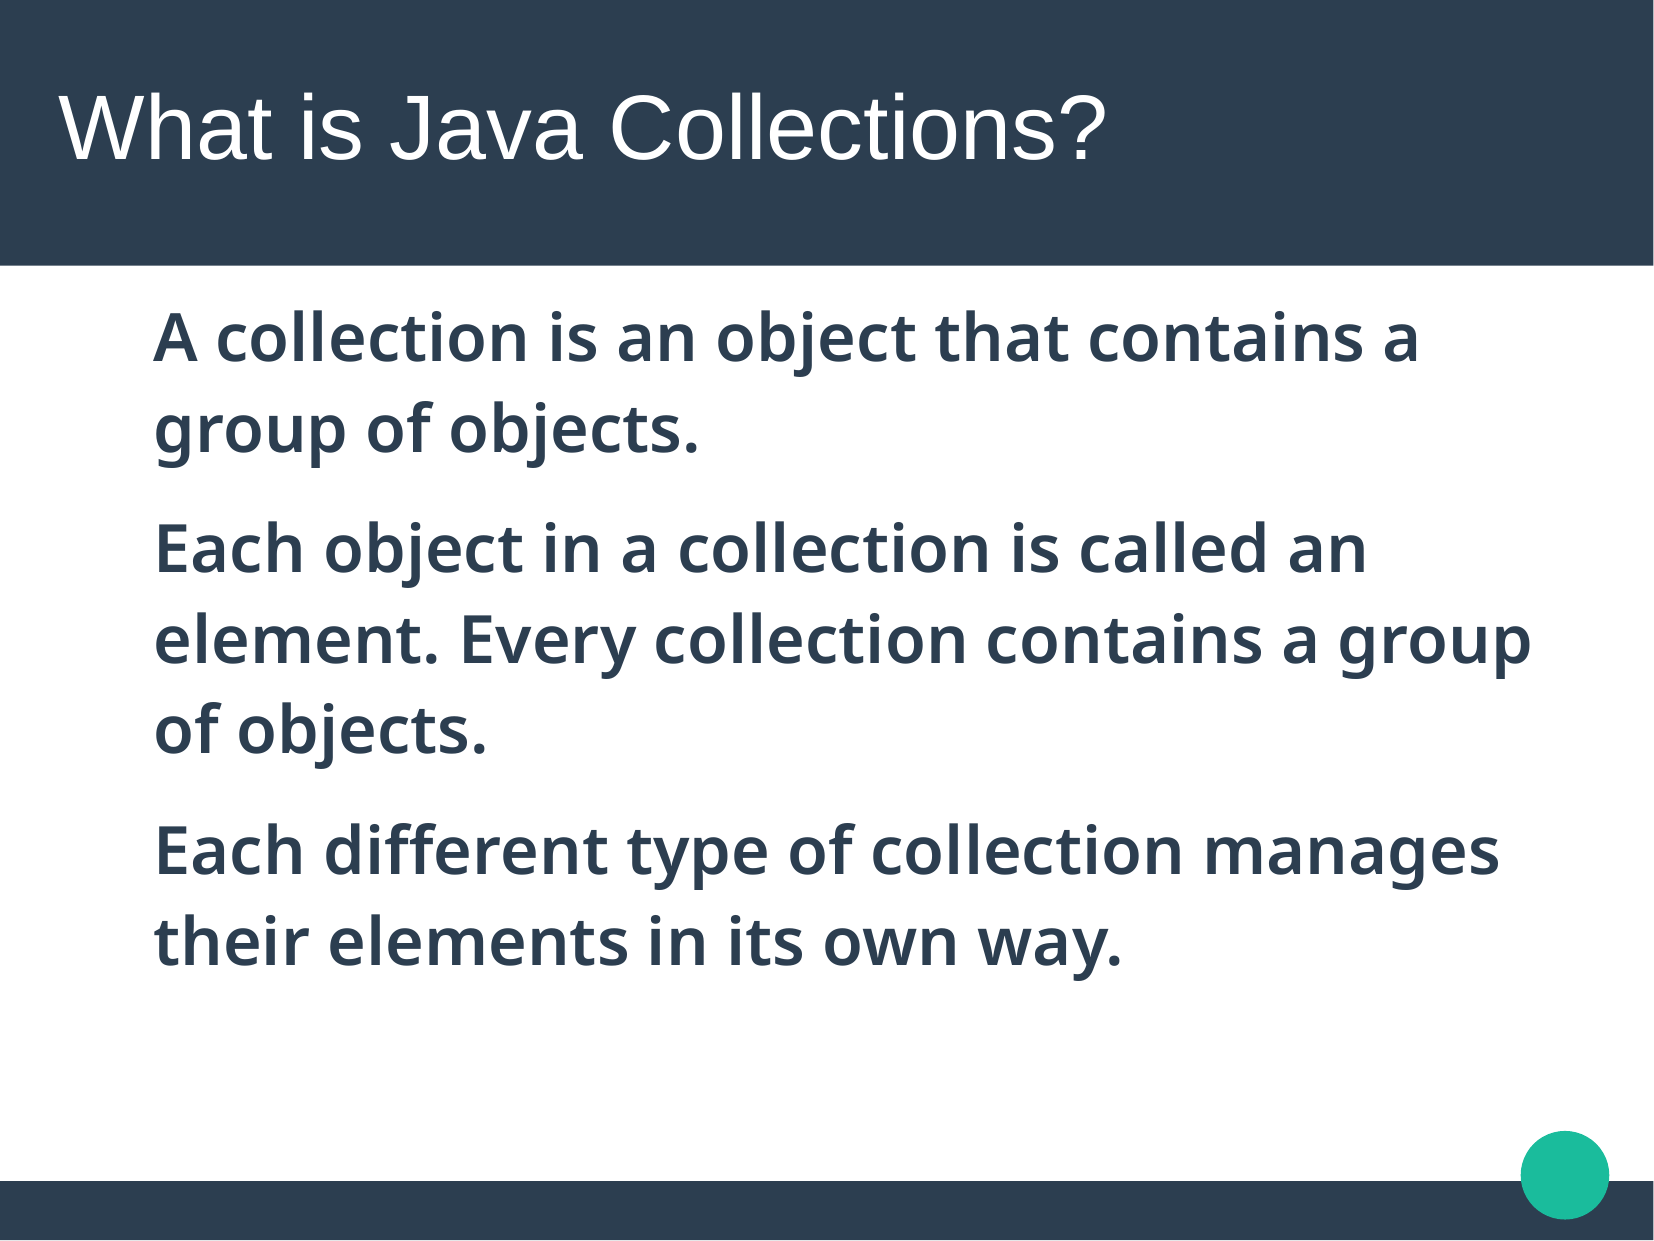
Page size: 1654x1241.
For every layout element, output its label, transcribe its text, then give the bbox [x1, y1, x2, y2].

list A collection is an object that contains a group of objects. Each object in a collection is called an element. Every collection contains a group of objects. Each different type of collection manages their elements in its own way. [82, 290, 1571, 1010]
title What is Java Collections? [59, 49, 1595, 207]
